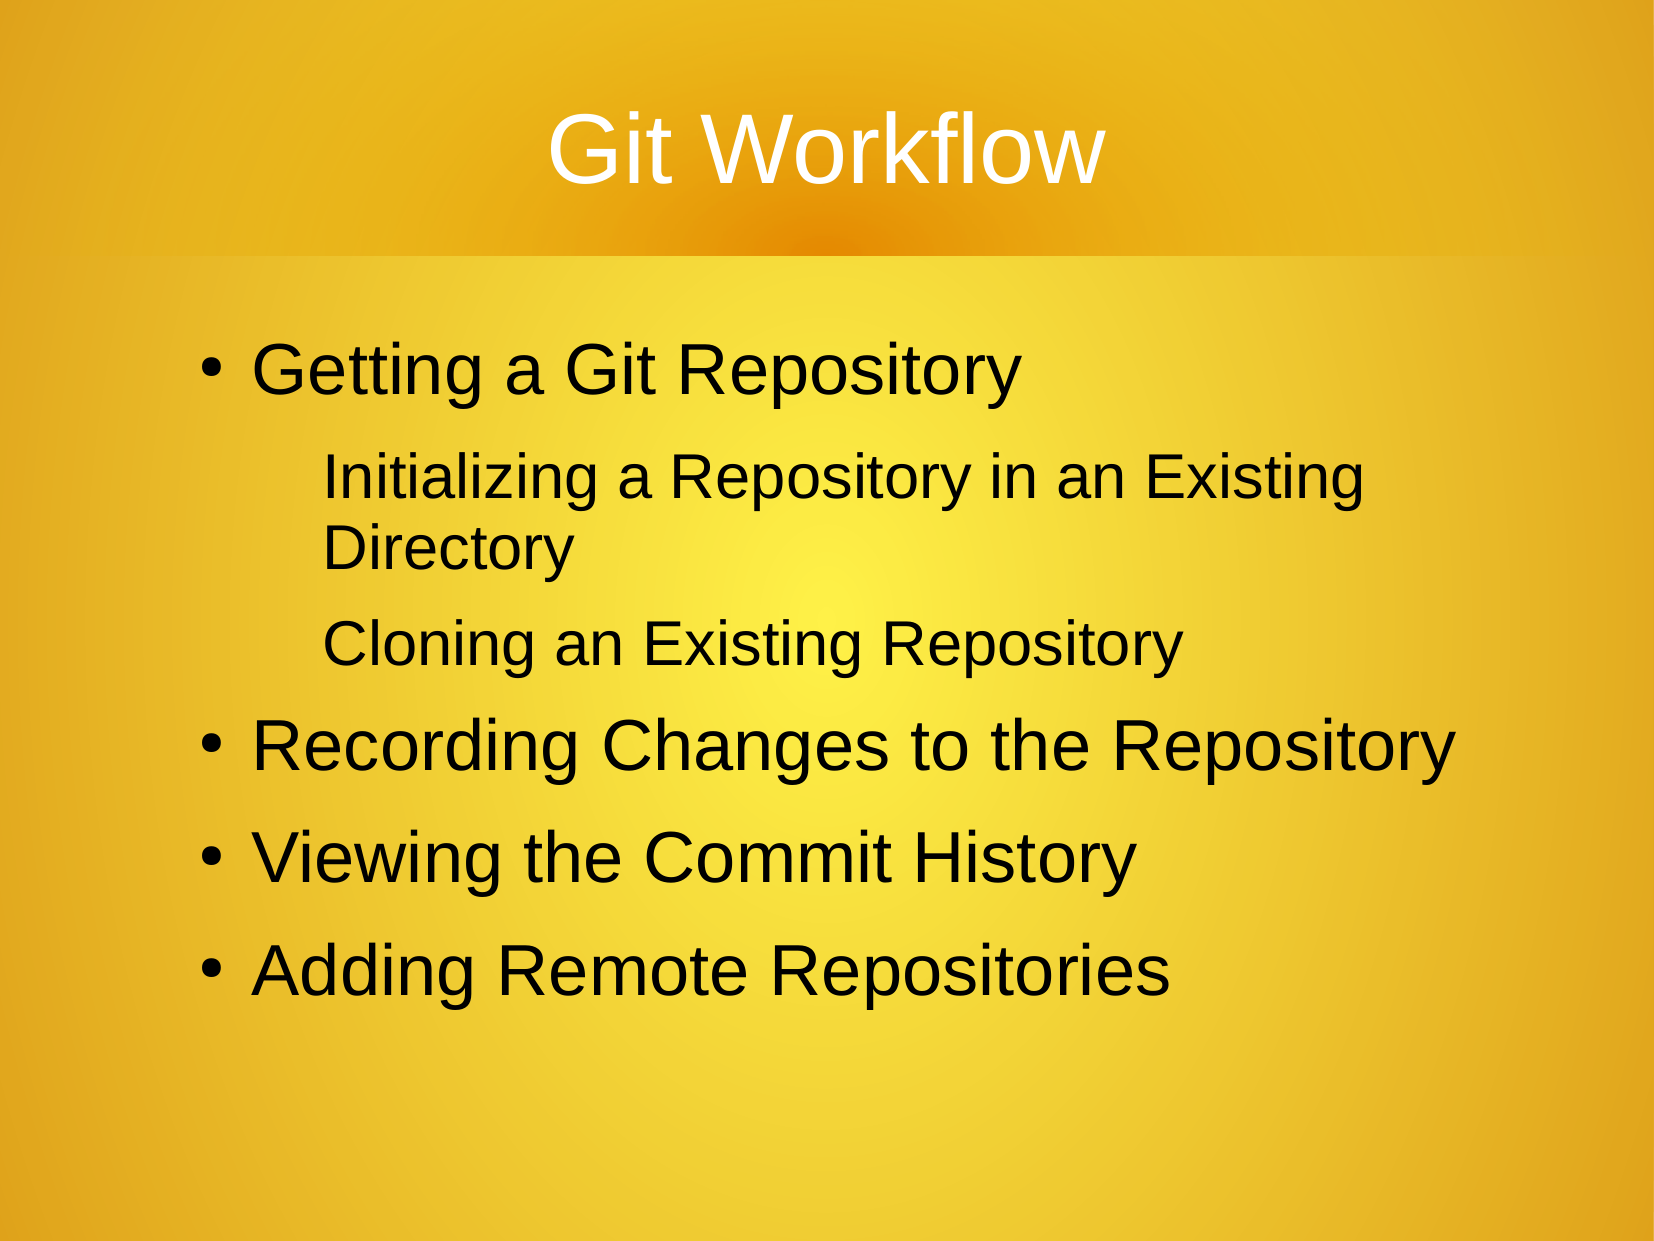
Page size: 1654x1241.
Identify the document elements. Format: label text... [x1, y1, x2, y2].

list Getting a Git Repository Initializing a Repository in an Existing Directory Cloning an Existing Repository Recording Changes to the Repository Viewing the Commit History Adding Remote Repositories [86, 328, 1575, 1049]
title Git Workflow [82, 47, 1571, 252]
